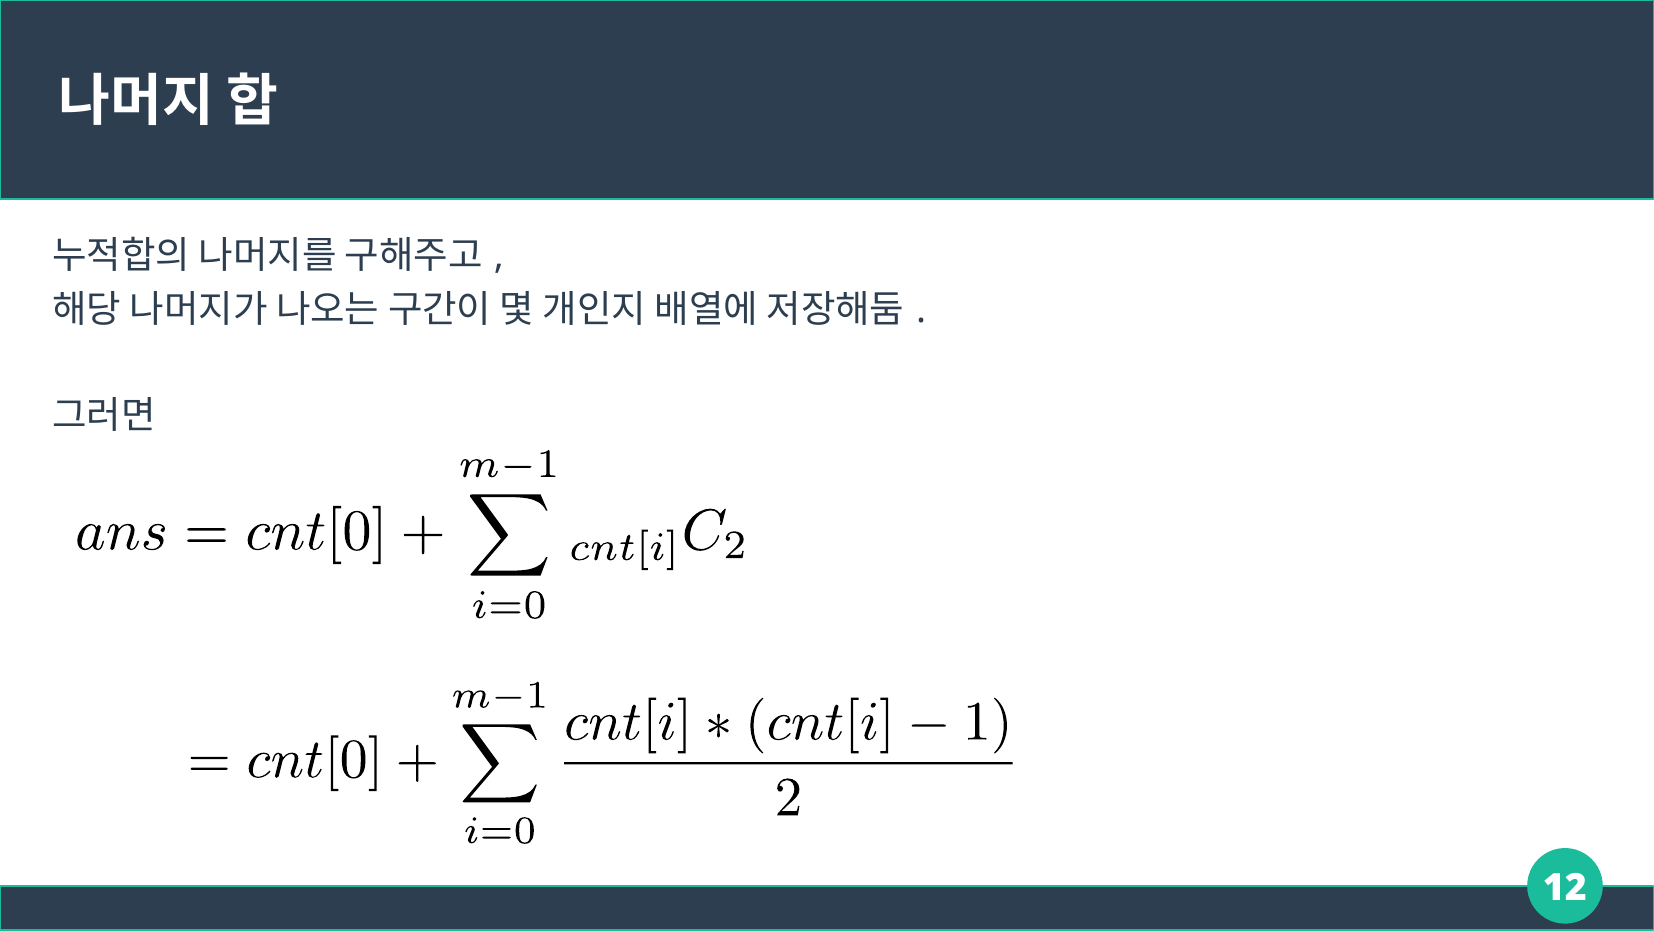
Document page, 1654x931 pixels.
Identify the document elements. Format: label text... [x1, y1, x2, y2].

text_box 누적합의 나머지를 구해주고, 해당 나머지가 나오는 구간이 몇 개인지 배열에 저장해둠. 그러면 [37, 217, 1388, 451]
title 나머지 합 [59, 37, 1595, 155]
picture [75, 450, 744, 619]
picture [187, 681, 1013, 844]
